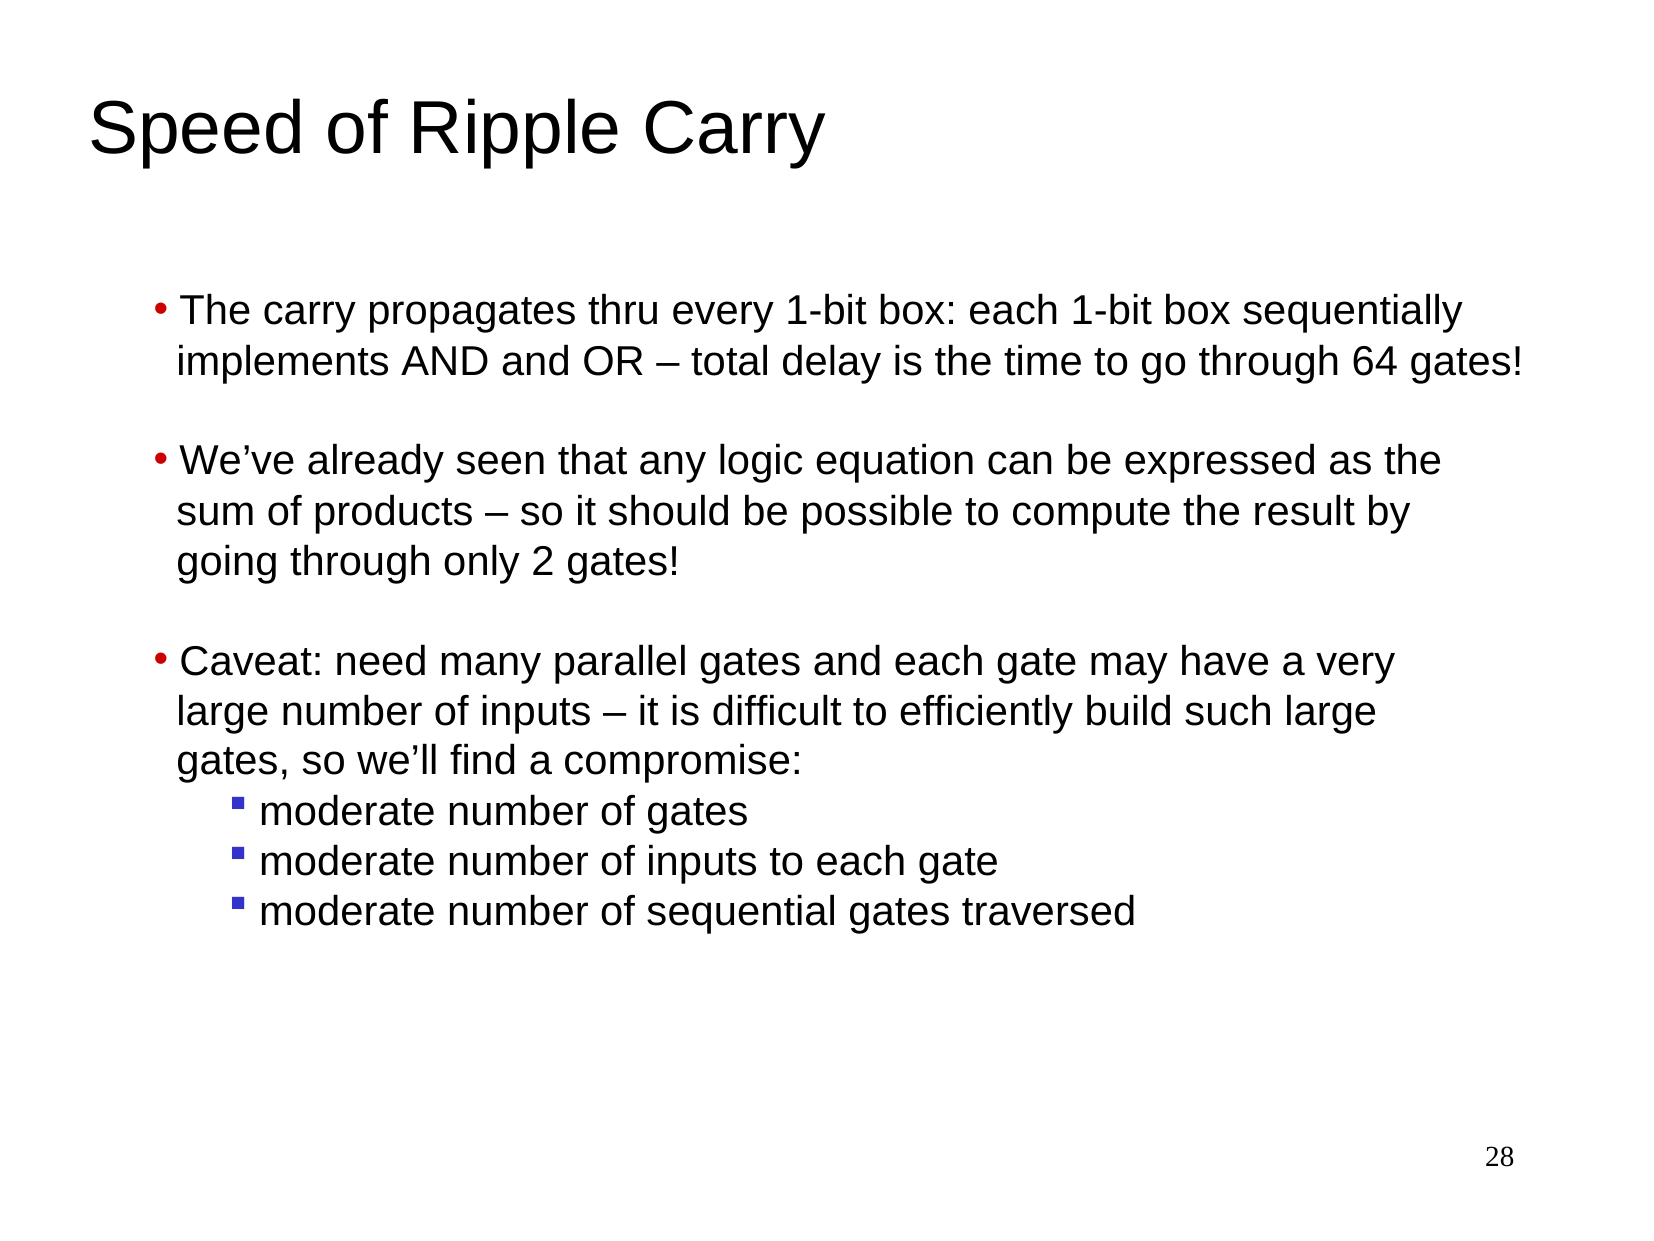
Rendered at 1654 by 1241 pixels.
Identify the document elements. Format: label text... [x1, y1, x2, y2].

text_box <number> [1184, 1129, 1530, 1213]
text_box The carry propagates thru every 1-bit box: each 1-bit box sequentially implements AND and OR – total delay is the time to go through 64 gates! We’ve already seen that any logic equation can be expressed as the sum of products – so it should be possible to compute the result by going through only 2 gates! Caveat: need many parallel gates and each gate may have a very large number of inputs – it is difficult to efficiently build such large gates, so we’ll find a compromise: moderate number of gates moderate number of inputs to each gate moderate number of sequential gates traversed [138, 275, 1539, 942]
text_box Speed of Ripple Carry [73, 71, 842, 177]
